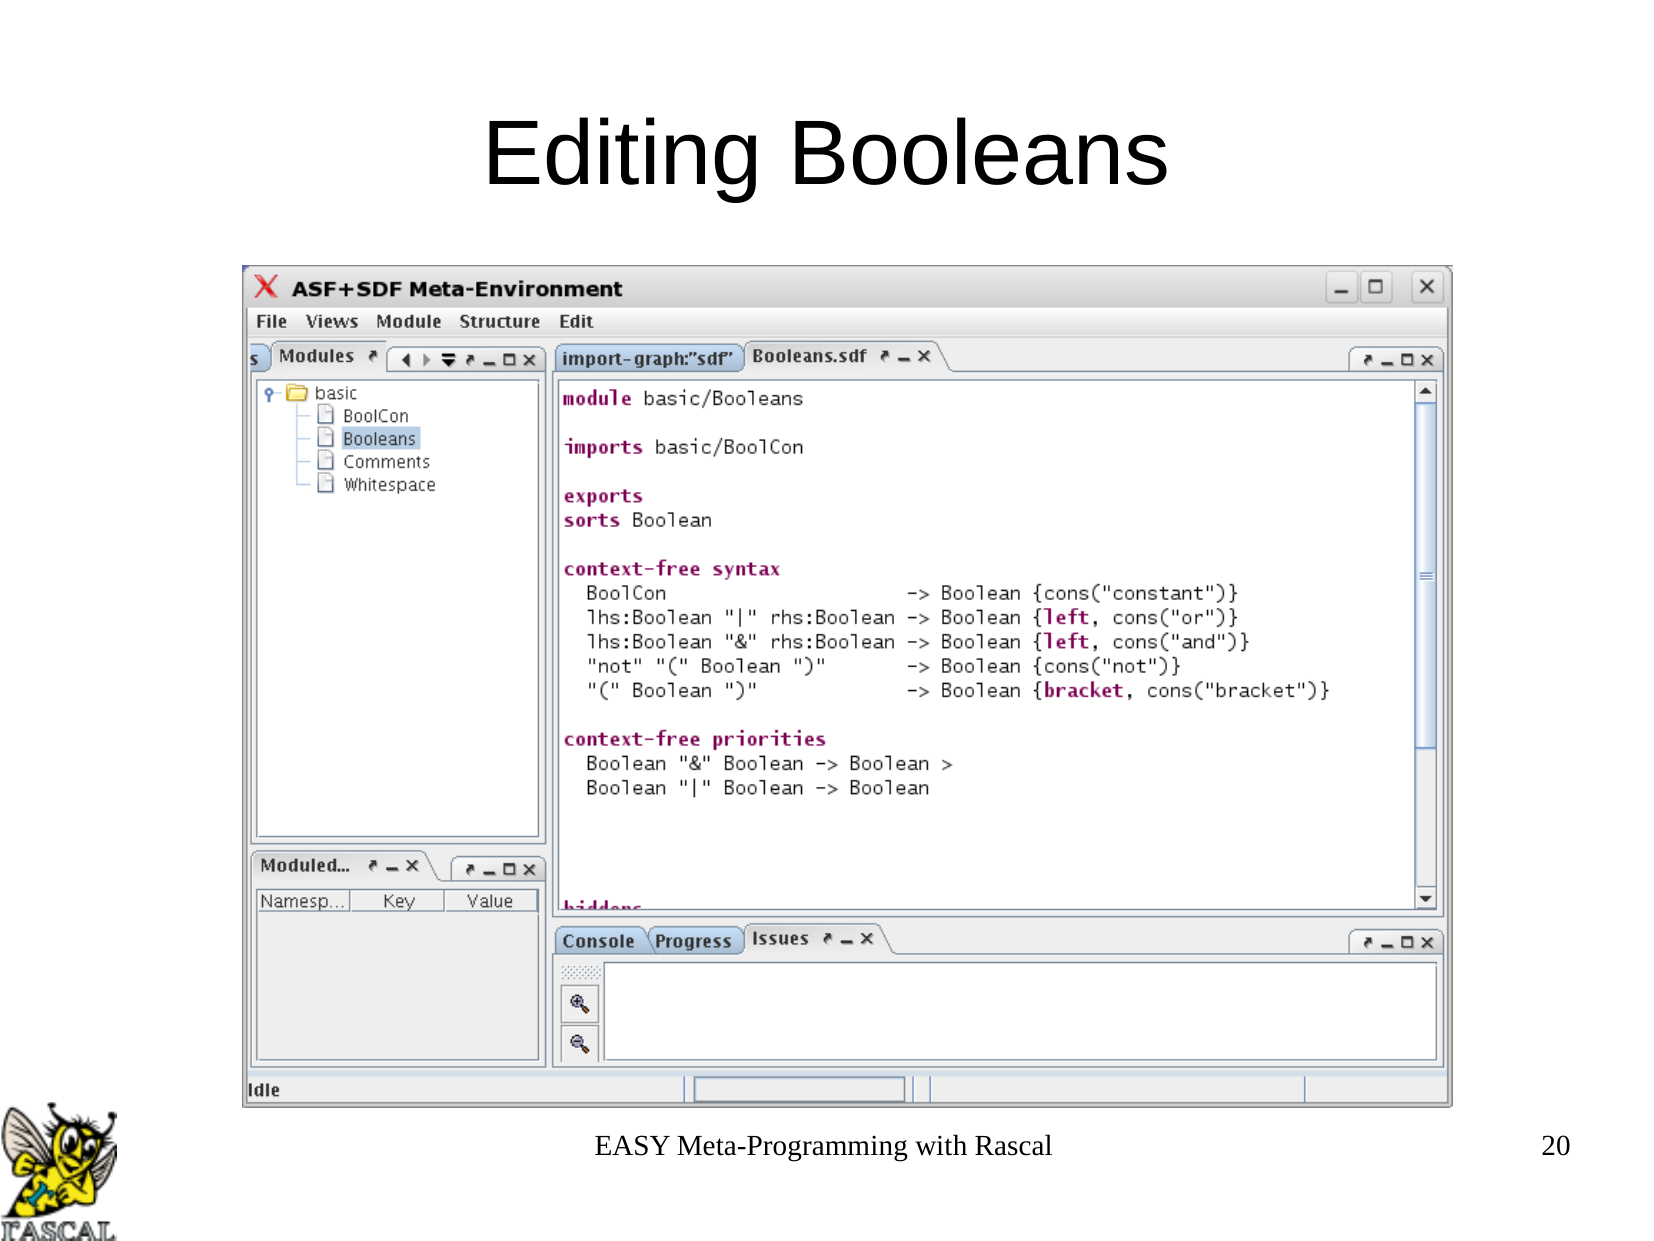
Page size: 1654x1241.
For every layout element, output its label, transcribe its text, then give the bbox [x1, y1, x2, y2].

picture [242, 265, 1453, 1108]
title Editing Booleans [82, 49, 1571, 257]
picture [0, 1102, 117, 1241]
